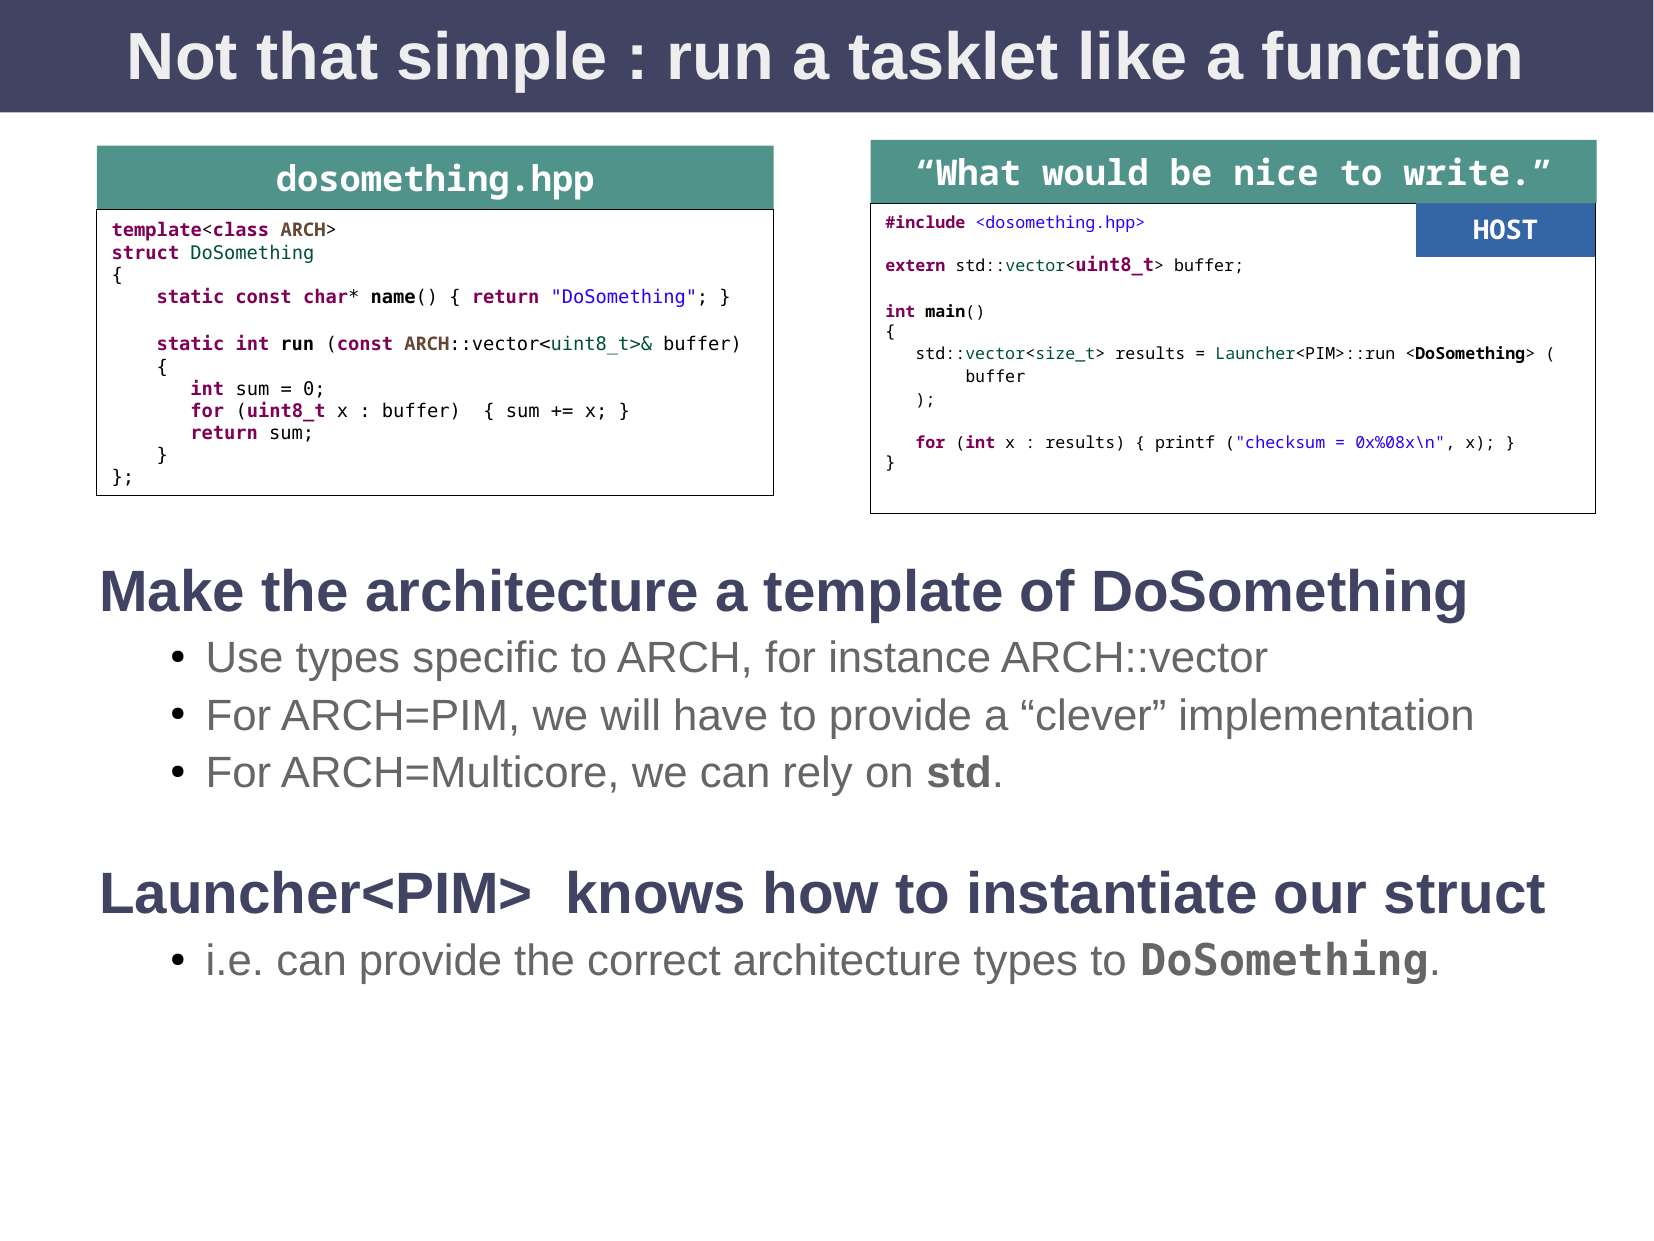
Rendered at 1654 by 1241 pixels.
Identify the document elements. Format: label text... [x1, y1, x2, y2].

text_box “What would be nice to write.” [870, 139, 1597, 204]
text_box Not that simple : run a tasklet like a function [0, 0, 1654, 113]
text_box dosomething.hpp [96, 145, 774, 209]
text_box #include <dosomething.hpp> extern std::vector<uint8_t> buffer; int main() { std::vector<size_t> results = Launcher<PIM>::run <DoSomething> ( buffer ); for (int x : results) { printf ("checksum = 0x%08x\n", x); } } [870, 204, 1596, 514]
text_box template<class ARCH> struct DoSomething { static const char* name() { return "DoSomething"; } static int run (const ARCH::vector<uint8_t>& buffer) { int sum = 0; for (uint8_t x : buffer) { sum += x; } return sum; } }; [96, 209, 774, 496]
text_box Make the architecture a template of DoSomething Use types specific to ARCH, for instance ARCH::vector For ARCH=PIM, we will have to provide a “clever” implementation For ARCH=Multicore, we can rely on std. Launcher<PIM> knows how to instantiate our struct i.e. can provide the correct architecture types to DoSomething. [84, 551, 1613, 1183]
text_box HOST [1416, 204, 1595, 257]
